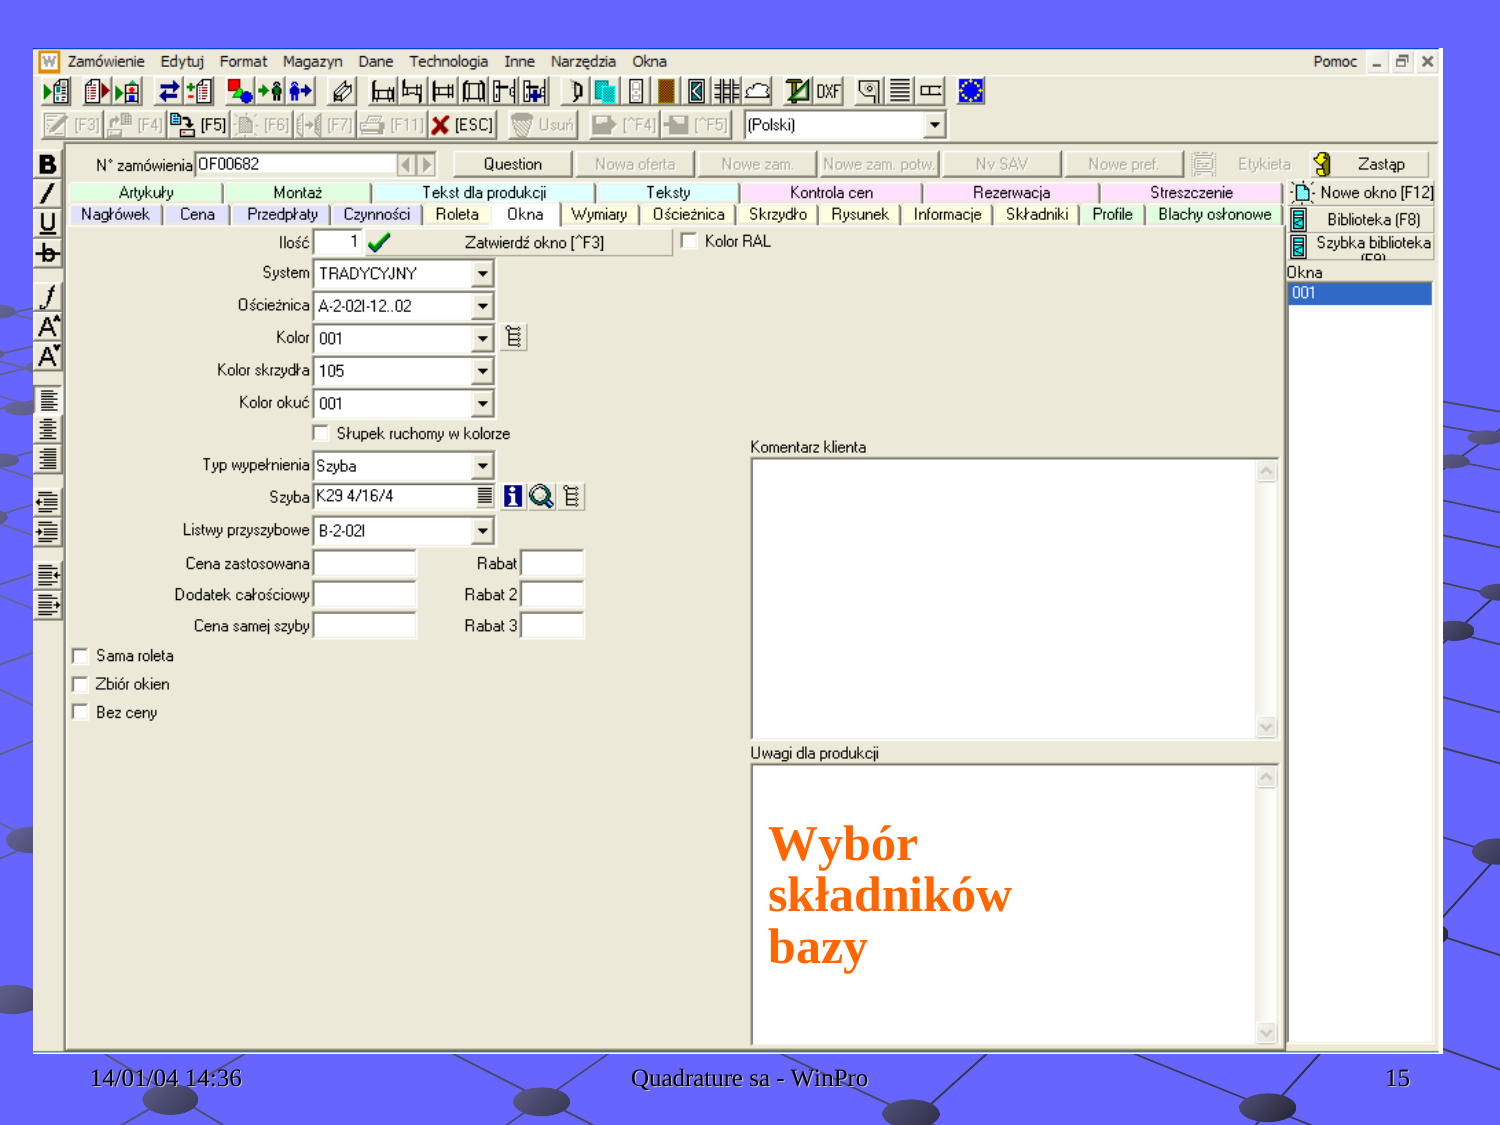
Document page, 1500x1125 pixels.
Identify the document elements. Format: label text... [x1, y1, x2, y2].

picture [33, 48, 1443, 1054]
text_box Wybór składników bazy [768, 819, 1115, 974]
